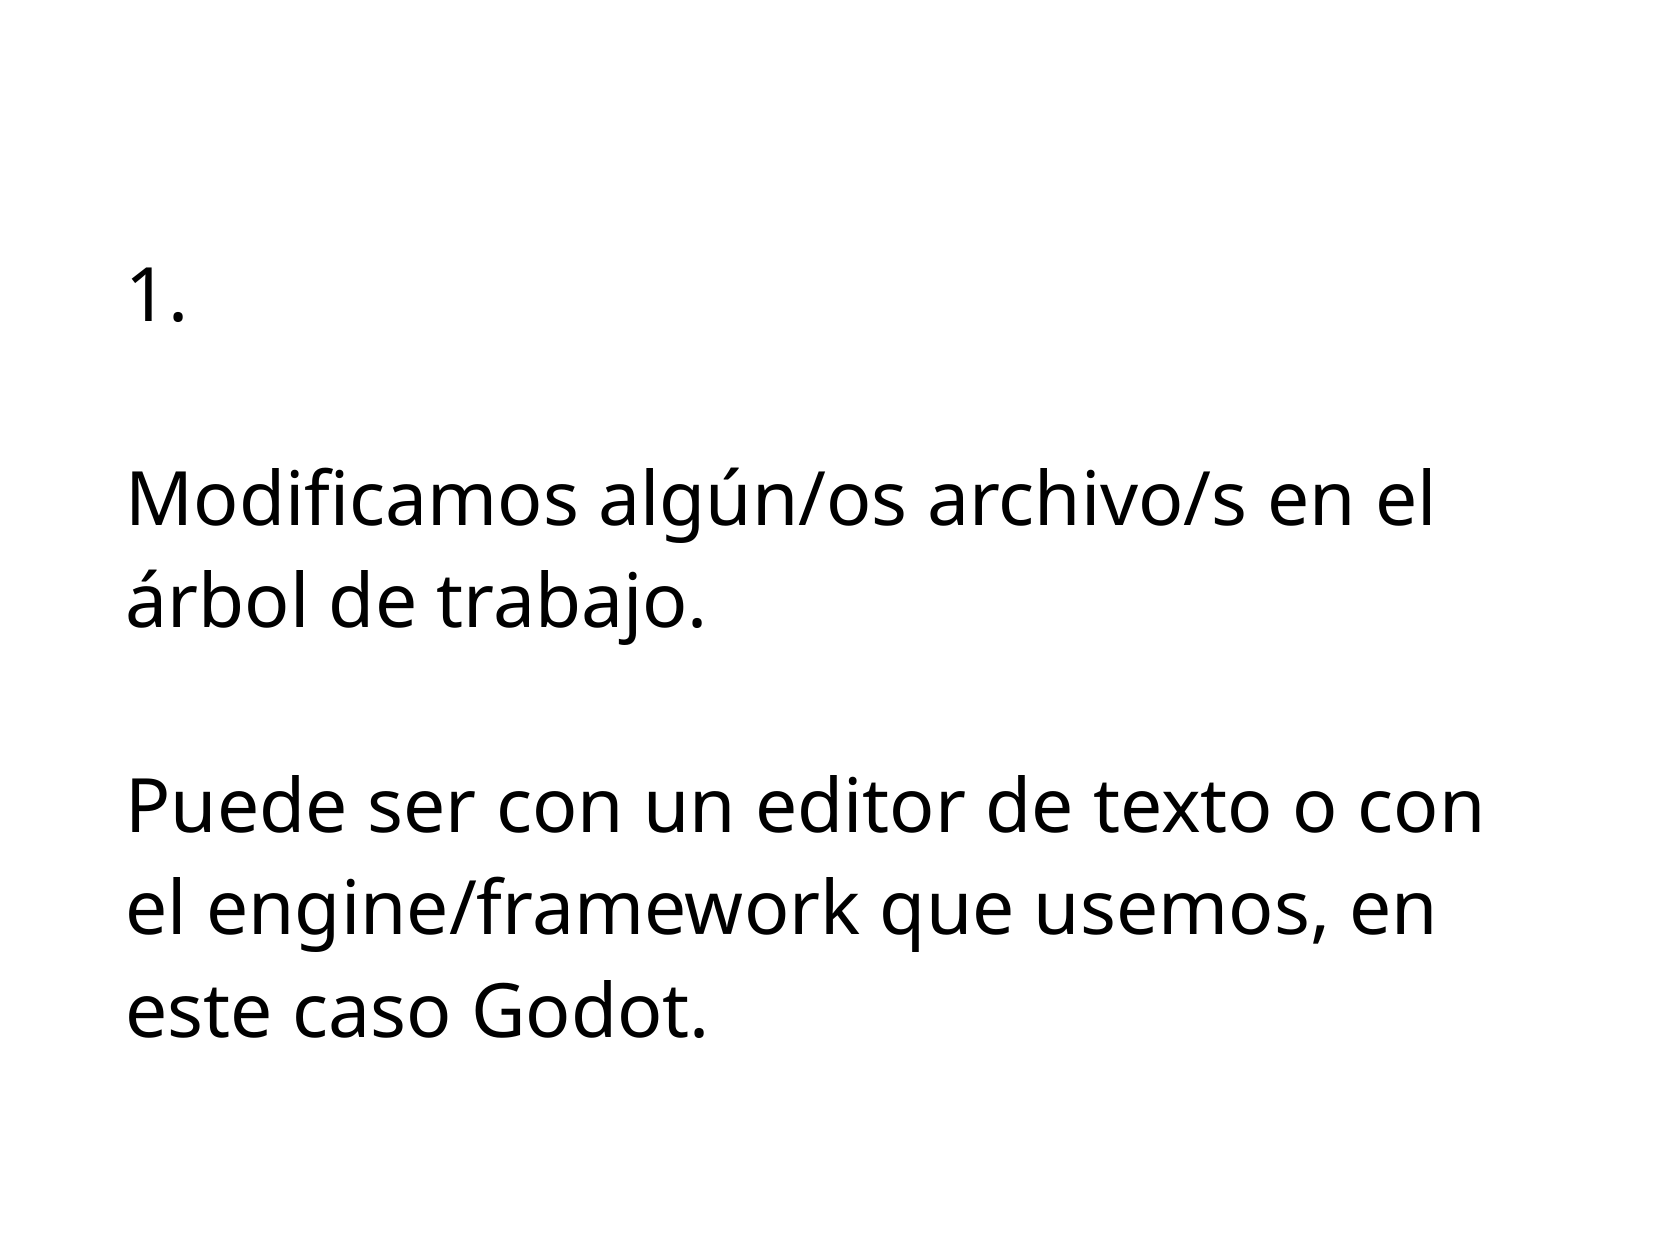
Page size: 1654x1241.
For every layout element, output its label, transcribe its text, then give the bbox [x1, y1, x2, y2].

text_box 1. Modificamos algún/os archivo/s en el árbol de trabajo. Puede ser con un editor de texto o con el engine/framework que usemos, en este caso Godot. [110, 233, 1543, 1007]
